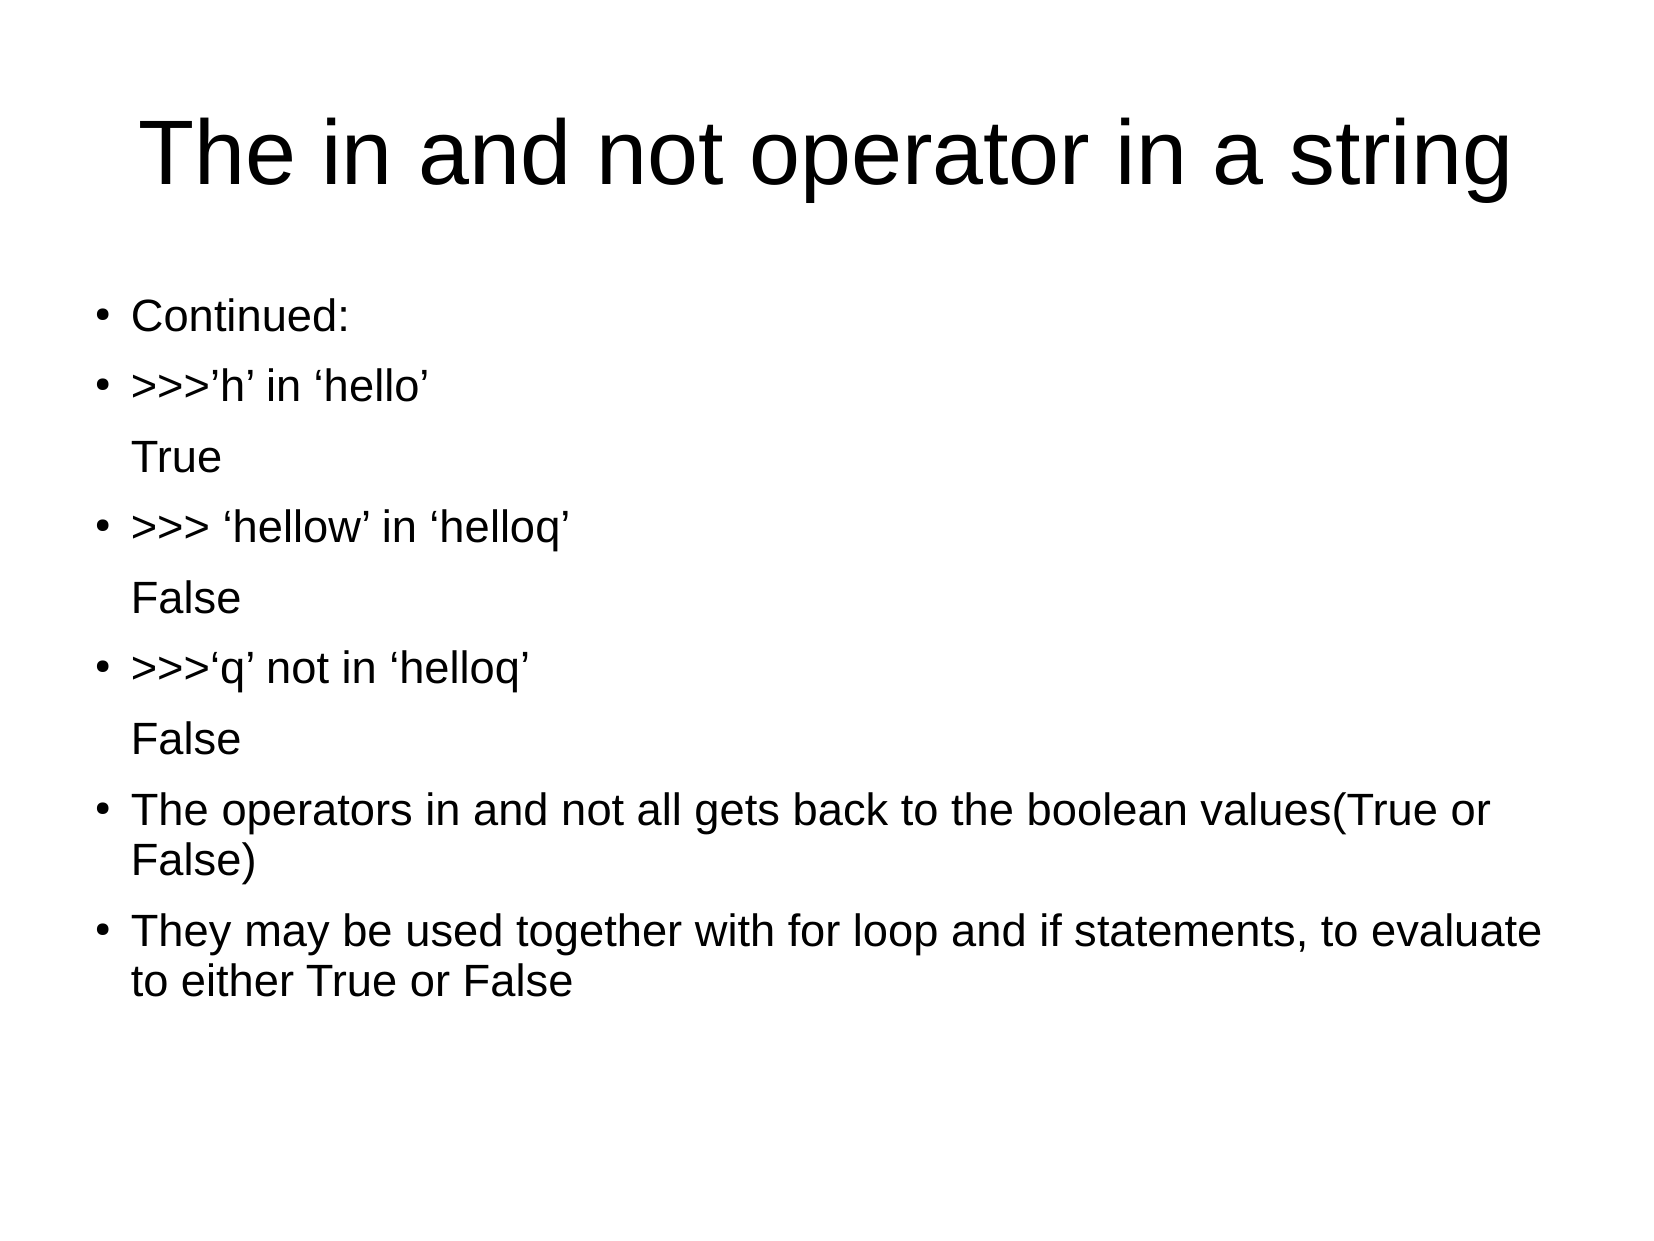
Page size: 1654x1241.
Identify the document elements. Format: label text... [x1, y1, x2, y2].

list Continued: >>>’h’ in ‘hello’ True >>> ‘hellow’ in ‘helloq’ False >>>‘q’ not in ‘helloq’ False The operators in and not all gets back to the boolean values(True or False) They may be used together with for loop and if statements, to evaluate to either True or False [82, 290, 1571, 1010]
title The in and not operator in a string [82, 49, 1571, 257]
